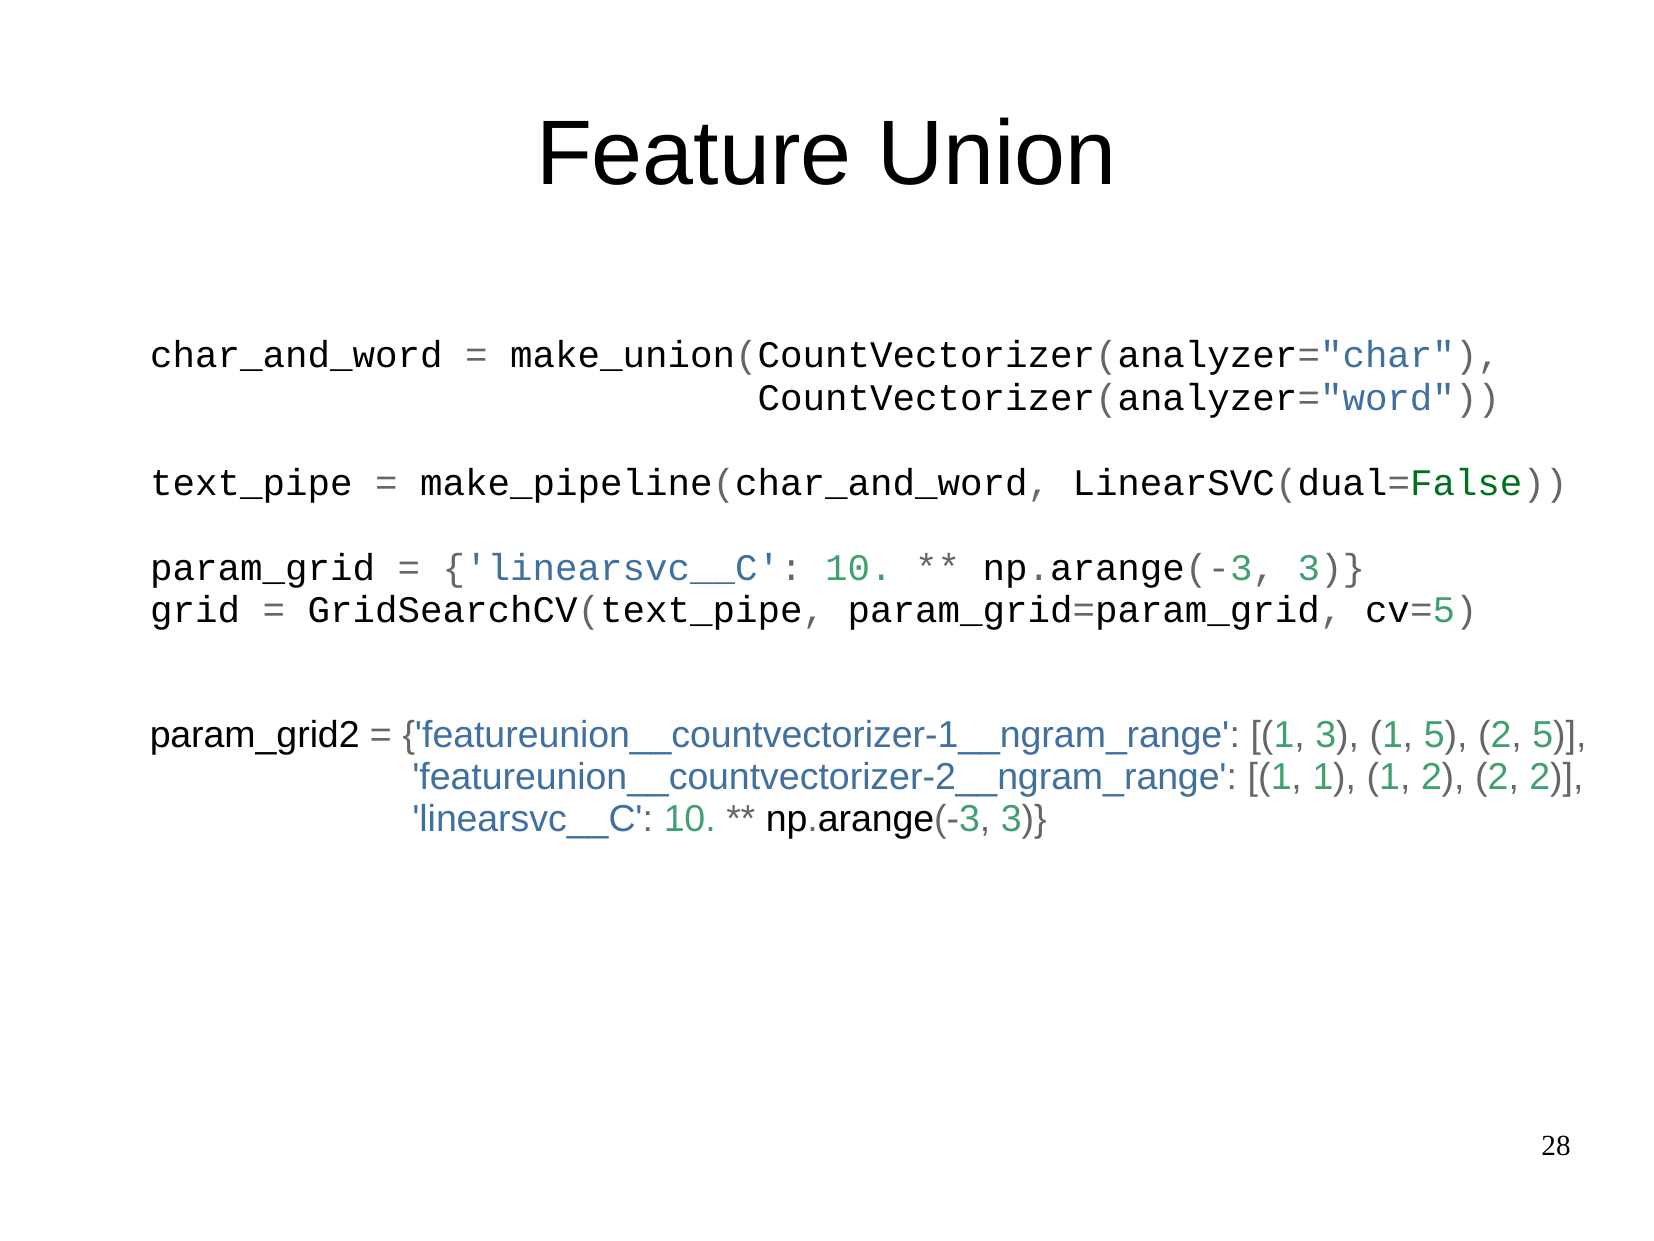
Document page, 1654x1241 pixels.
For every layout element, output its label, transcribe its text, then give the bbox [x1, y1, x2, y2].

text_box char_and_word = make_union(CountVectorizer(analyzer="char"), CountVectorizer(analyzer="word")) text_pipe = make_pipeline(char_and_word, LinearSVC(dual=False)) param_grid = {'linearsvc__C': 10. ** np.arange(-3, 3)} grid = GridSearchCV(text_pipe, param_grid=param_grid, cv=5) [150, 336, 1654, 663]
title Feature Union [82, 49, 1571, 257]
text_box param_grid2 = {'featureunion__countvectorizer-1__ngram_range': [(1, 3), (1, 5), (2, 5)], 'featureunion__countvectorizer-2__ngram_range': [(1, 1), (1, 2), (2, 2)], 'linearsvc__C': 10. ** np.arange(-3, 3)} [135, 663, 1654, 936]
